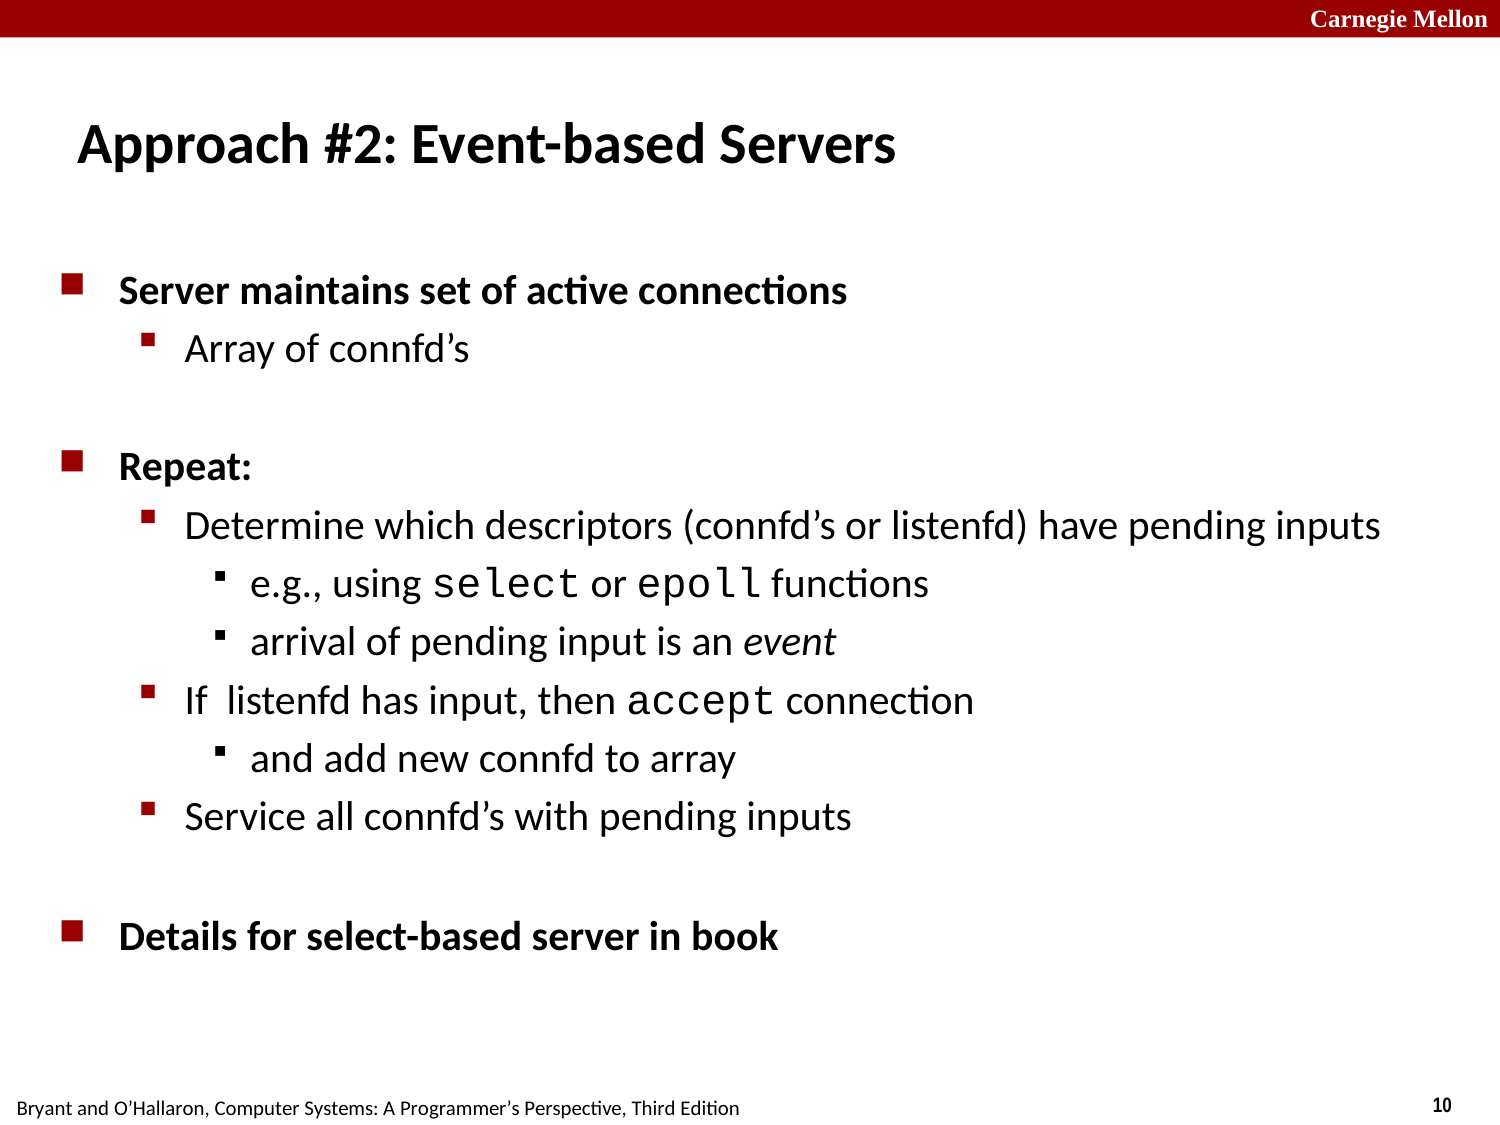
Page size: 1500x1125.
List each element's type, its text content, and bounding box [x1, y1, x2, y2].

title Approach #2: Event-based Servers [62, 93, 1337, 188]
list Server maintains set of active connections Array of connfd’s Repeat: Determine which descriptors (connfd’s or listenfd) have pending inputs e.g., using select or epoll functions arrival of pending input is an event If listenfd has input, then accept connection and add new connfd to array Service all connfd’s with pending inputs Details for select-based server in book [47, 254, 1411, 1024]
